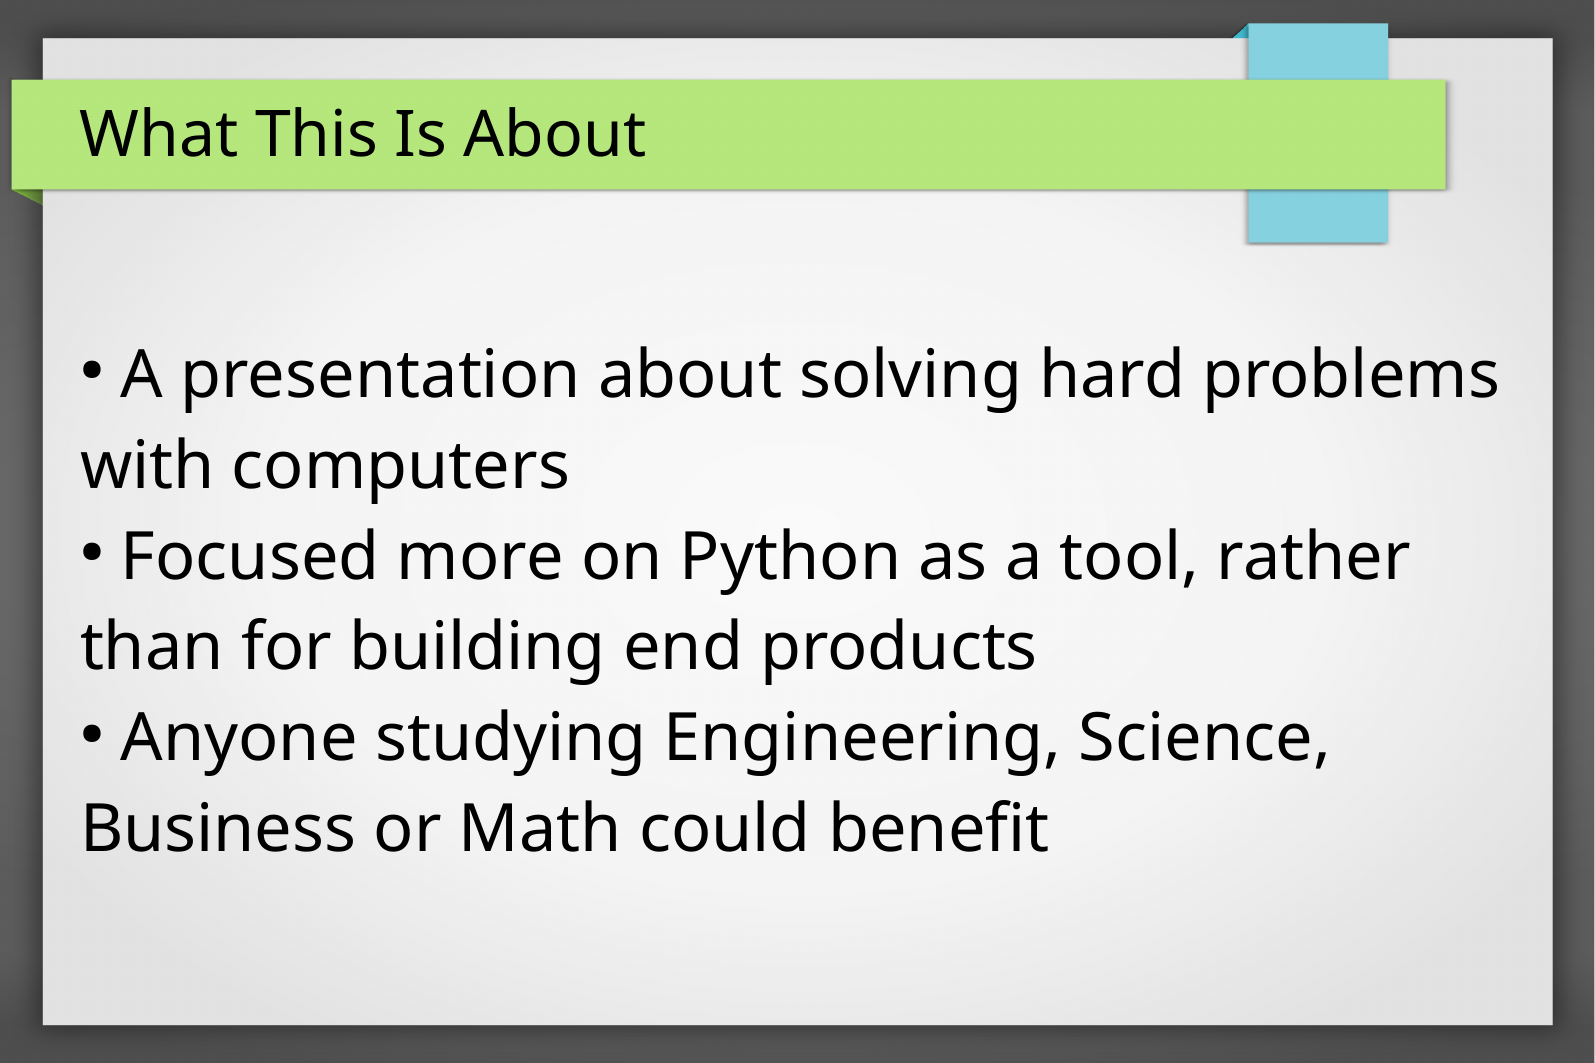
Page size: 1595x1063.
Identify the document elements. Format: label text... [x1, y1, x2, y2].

title What This Is About [79, 78, 1219, 184]
picture [0, 0, 1595, 1063]
subtitle A presentation about solving hard problems with computers Focused more on Python as a tool, rather than for building end products Anyone studying Engineering, Science, Business or Math could benefit [79, 184, 1516, 1014]
